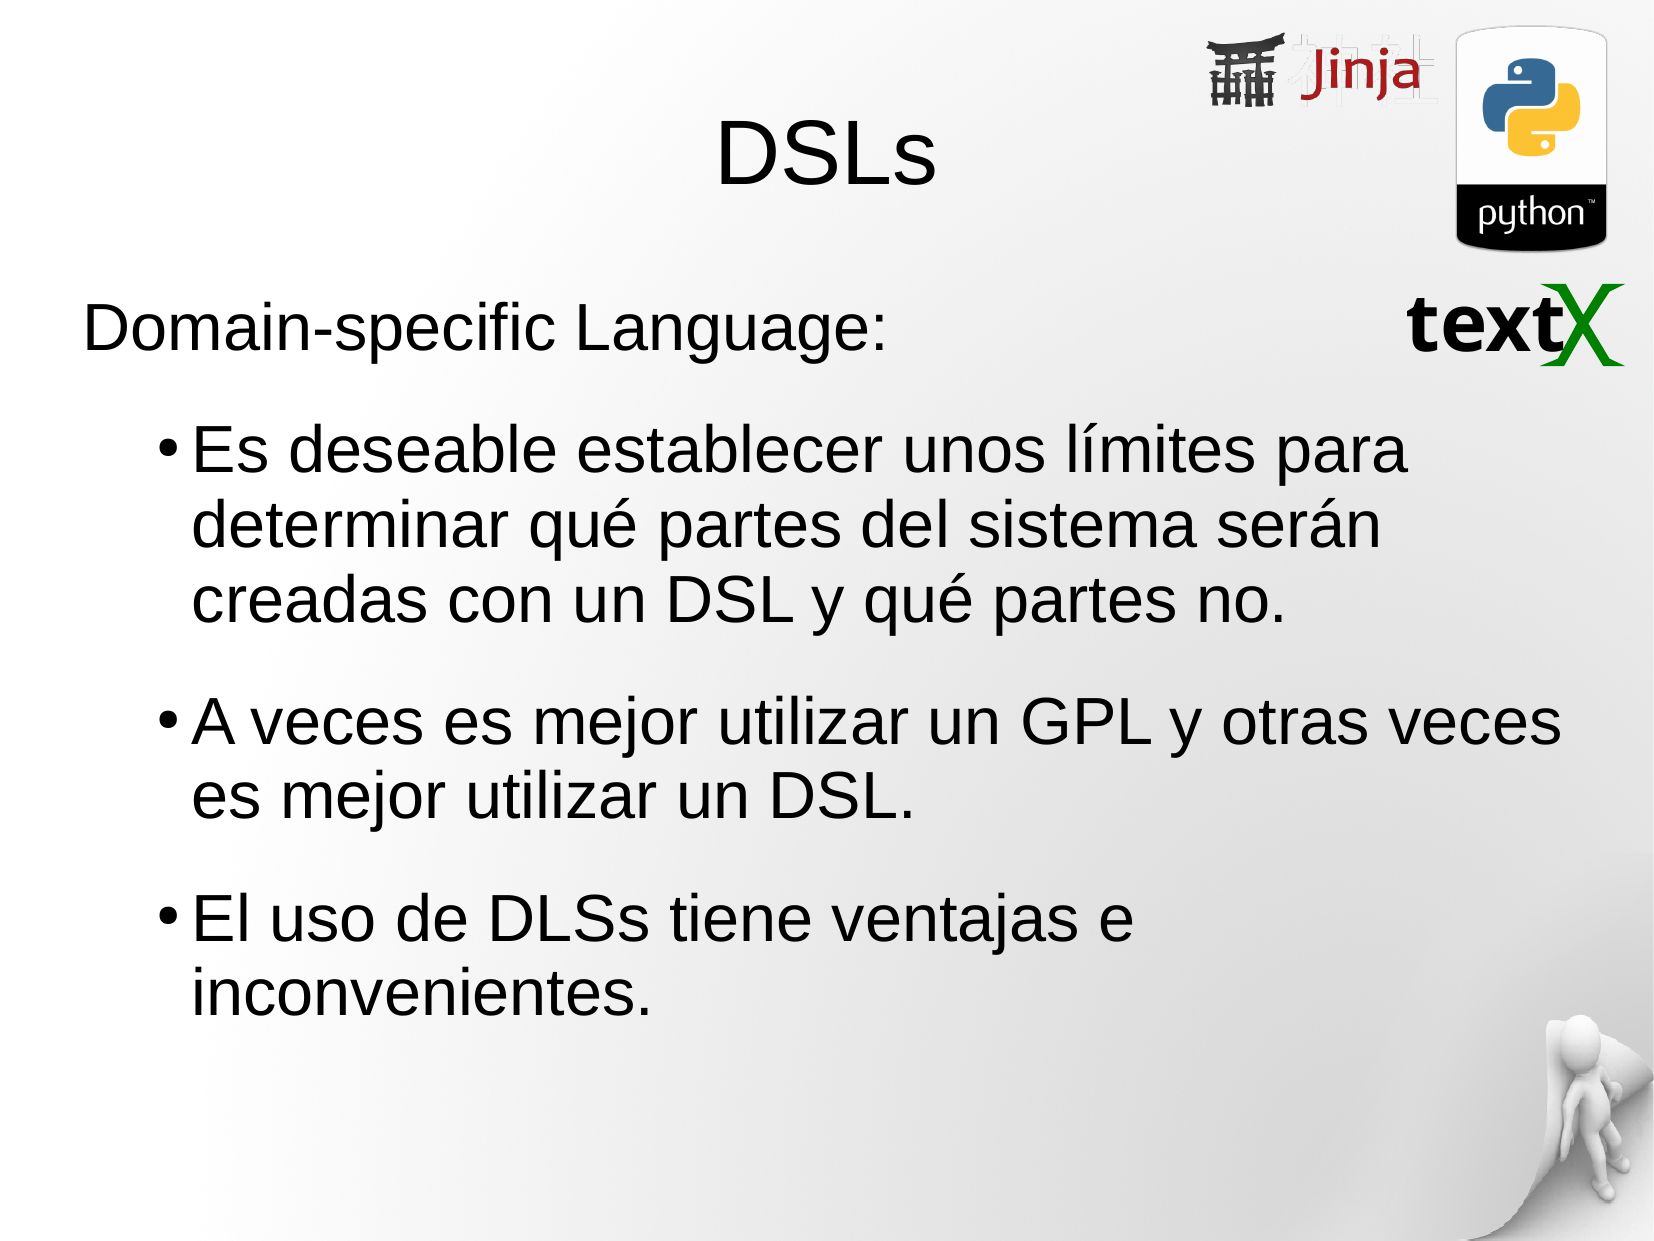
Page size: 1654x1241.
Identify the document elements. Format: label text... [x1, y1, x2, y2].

subtitle Domain-specific Language: Es deseable establecer unos límites para determinar qué partes del sistema serán creadas con un DSL y qué partes no. A veces es mejor utilizar un GPL y otras veces es mejor utilizar un DSL. El uso de DLSs tiene ventajas e inconvenientes. [82, 290, 1571, 1031]
picture [0, 0, 1654, 1241]
title DSLs [82, 49, 1571, 257]
